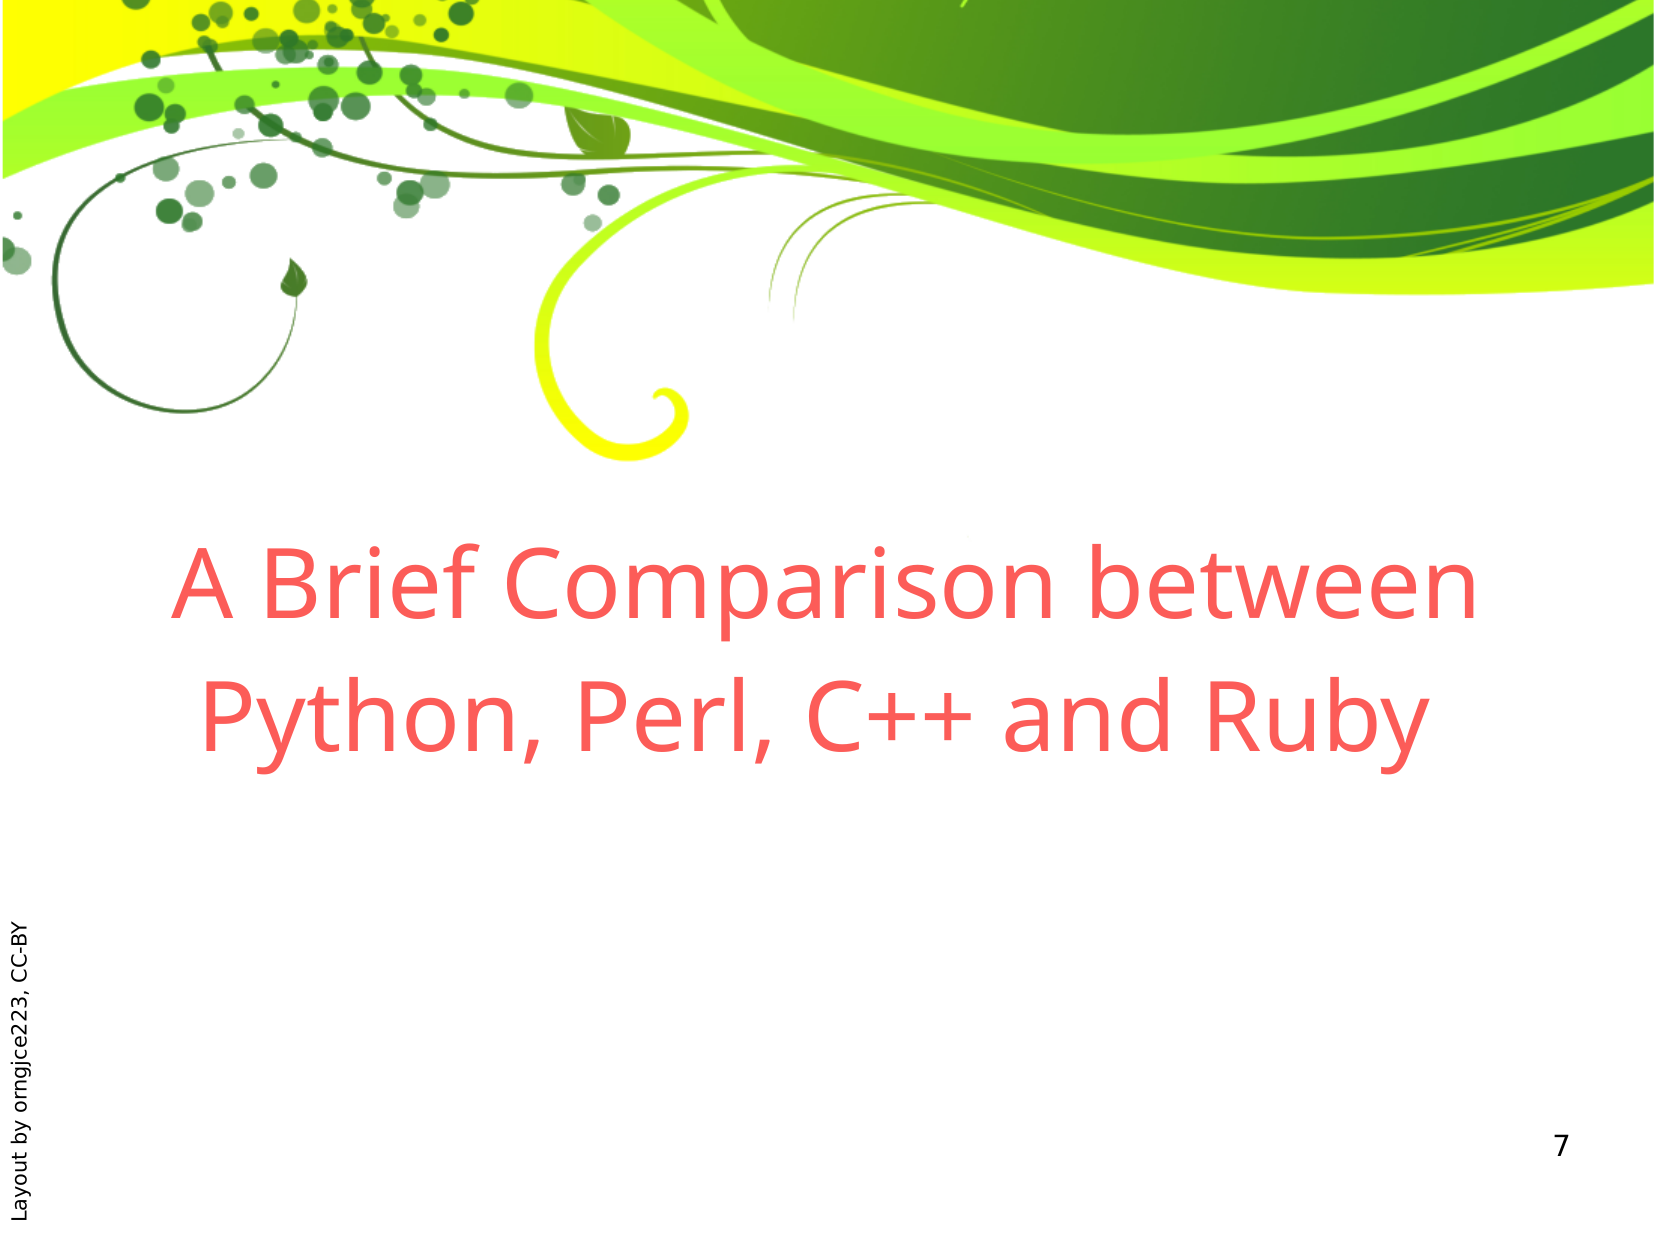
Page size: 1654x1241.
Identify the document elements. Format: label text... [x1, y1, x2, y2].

title A Brief Comparison between Python, Perl, C++ and Ruby [82, 497, 1571, 797]
picture [0, 0, 1654, 1241]
